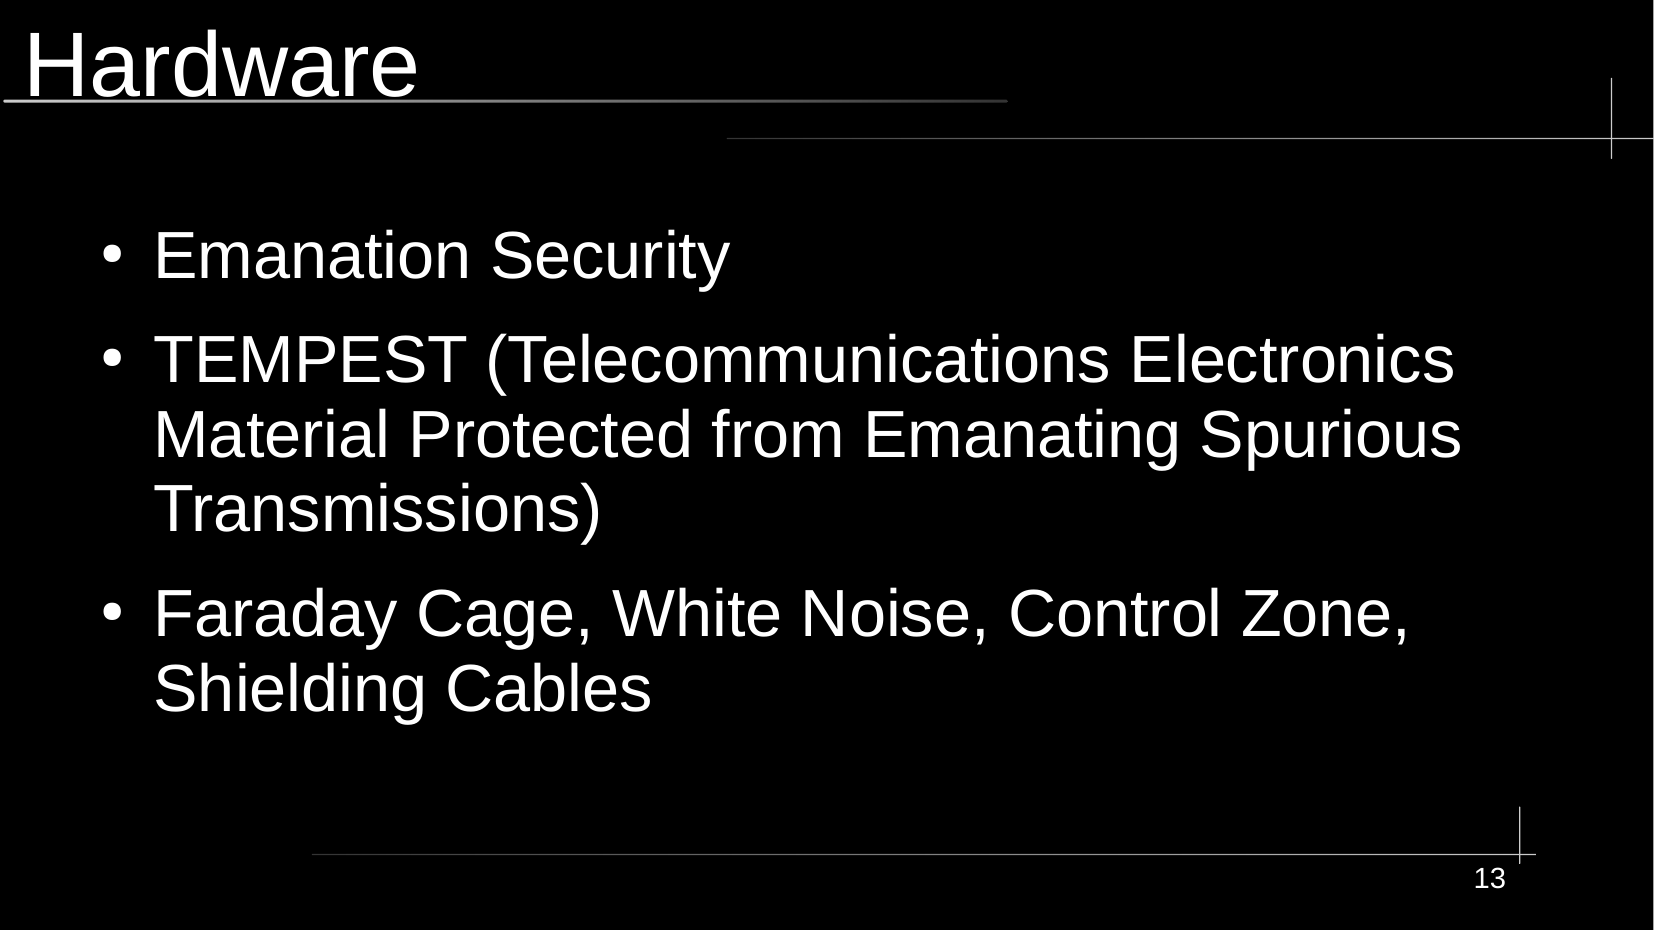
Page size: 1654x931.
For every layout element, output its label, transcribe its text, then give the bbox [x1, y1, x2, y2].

title Hardware [23, 11, 1589, 119]
list Emanation Security TEMPEST (Telecommunications Electronics Material Protected from Emanating Spurious Transmissions) Faraday Cage, White Noise, Control Zone, Shielding Cables [82, 217, 1571, 851]
